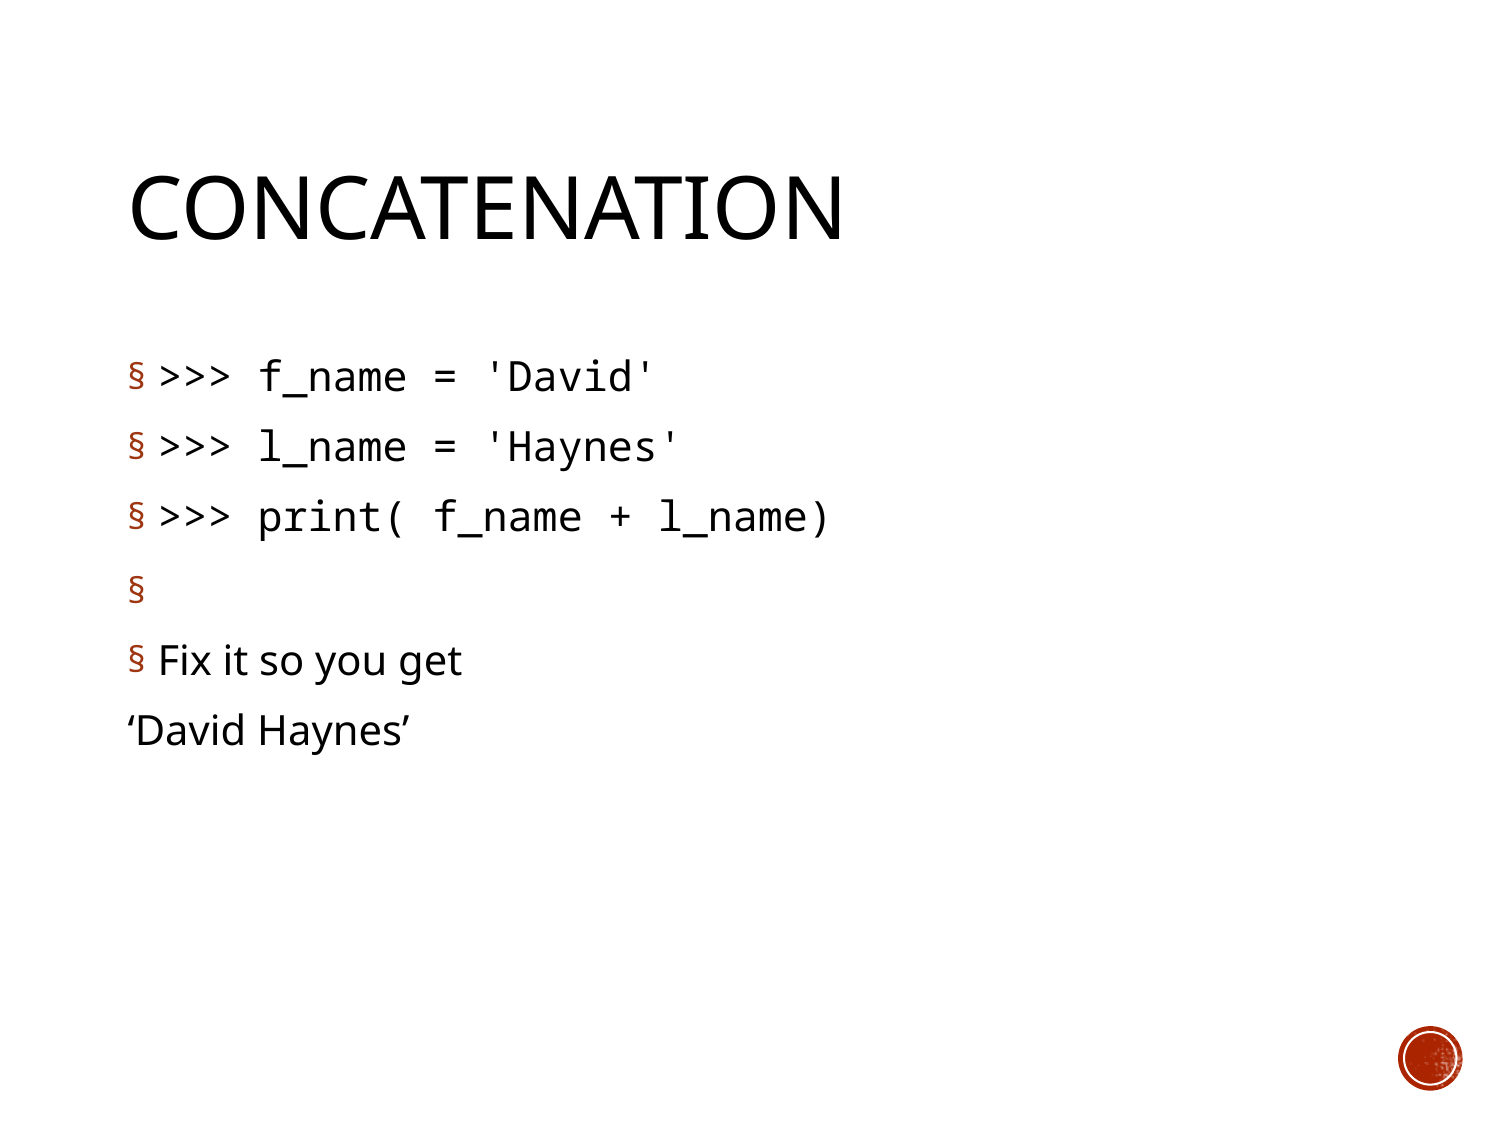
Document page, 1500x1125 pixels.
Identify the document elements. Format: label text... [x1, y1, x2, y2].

list >>> f_name = 'David' >>> l_name = 'Haynes' >>> print( f_name + l_name) Fix it so you get ‘David Haynes’ [112, 348, 1388, 1013]
title Concatenation [112, 79, 1388, 344]
